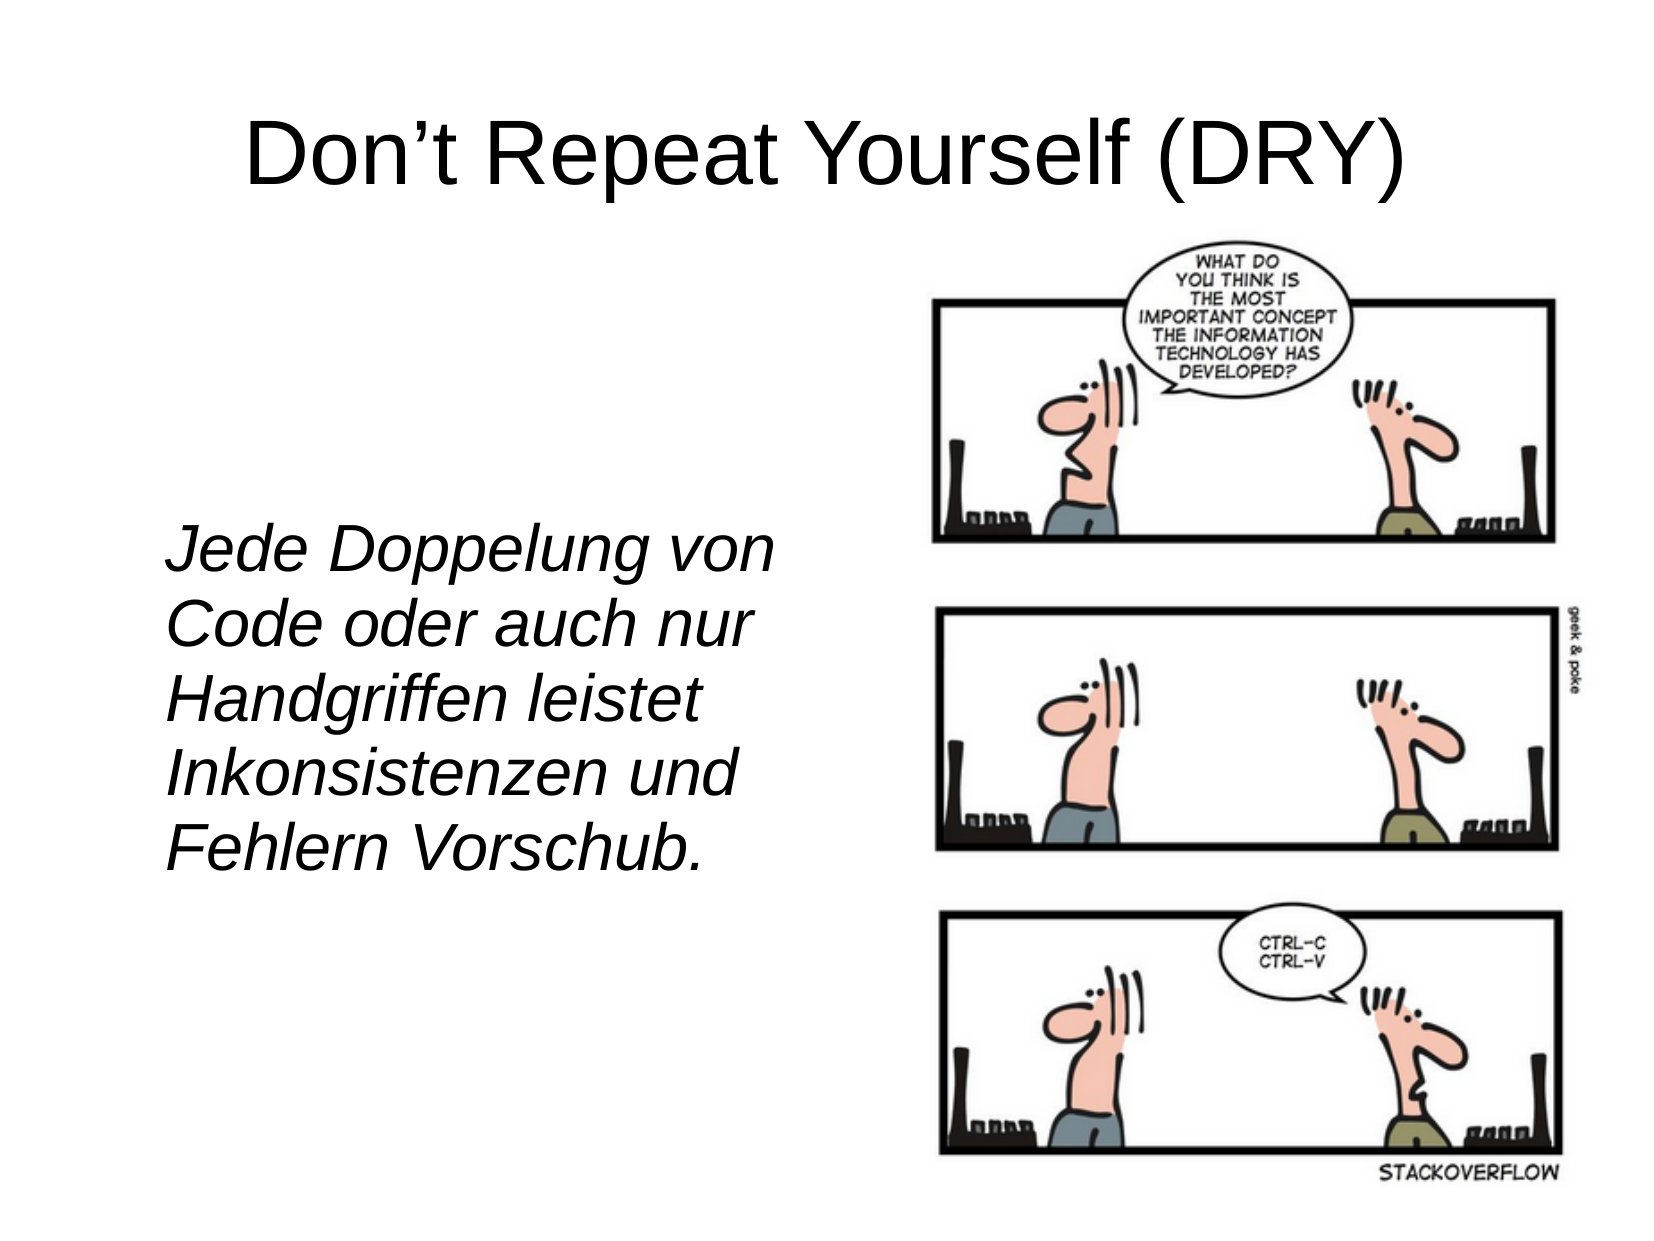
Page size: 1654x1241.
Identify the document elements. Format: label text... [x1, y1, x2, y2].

text_box Jede Doppelung von Code oder auch nur Handgriffen leistet Inkonsistenzen und Fehlern Vorschub. [150, 503, 930, 921]
picture [887, 194, 1636, 1239]
title Don’t Repeat Yourself (DRY) [82, 49, 1571, 257]
